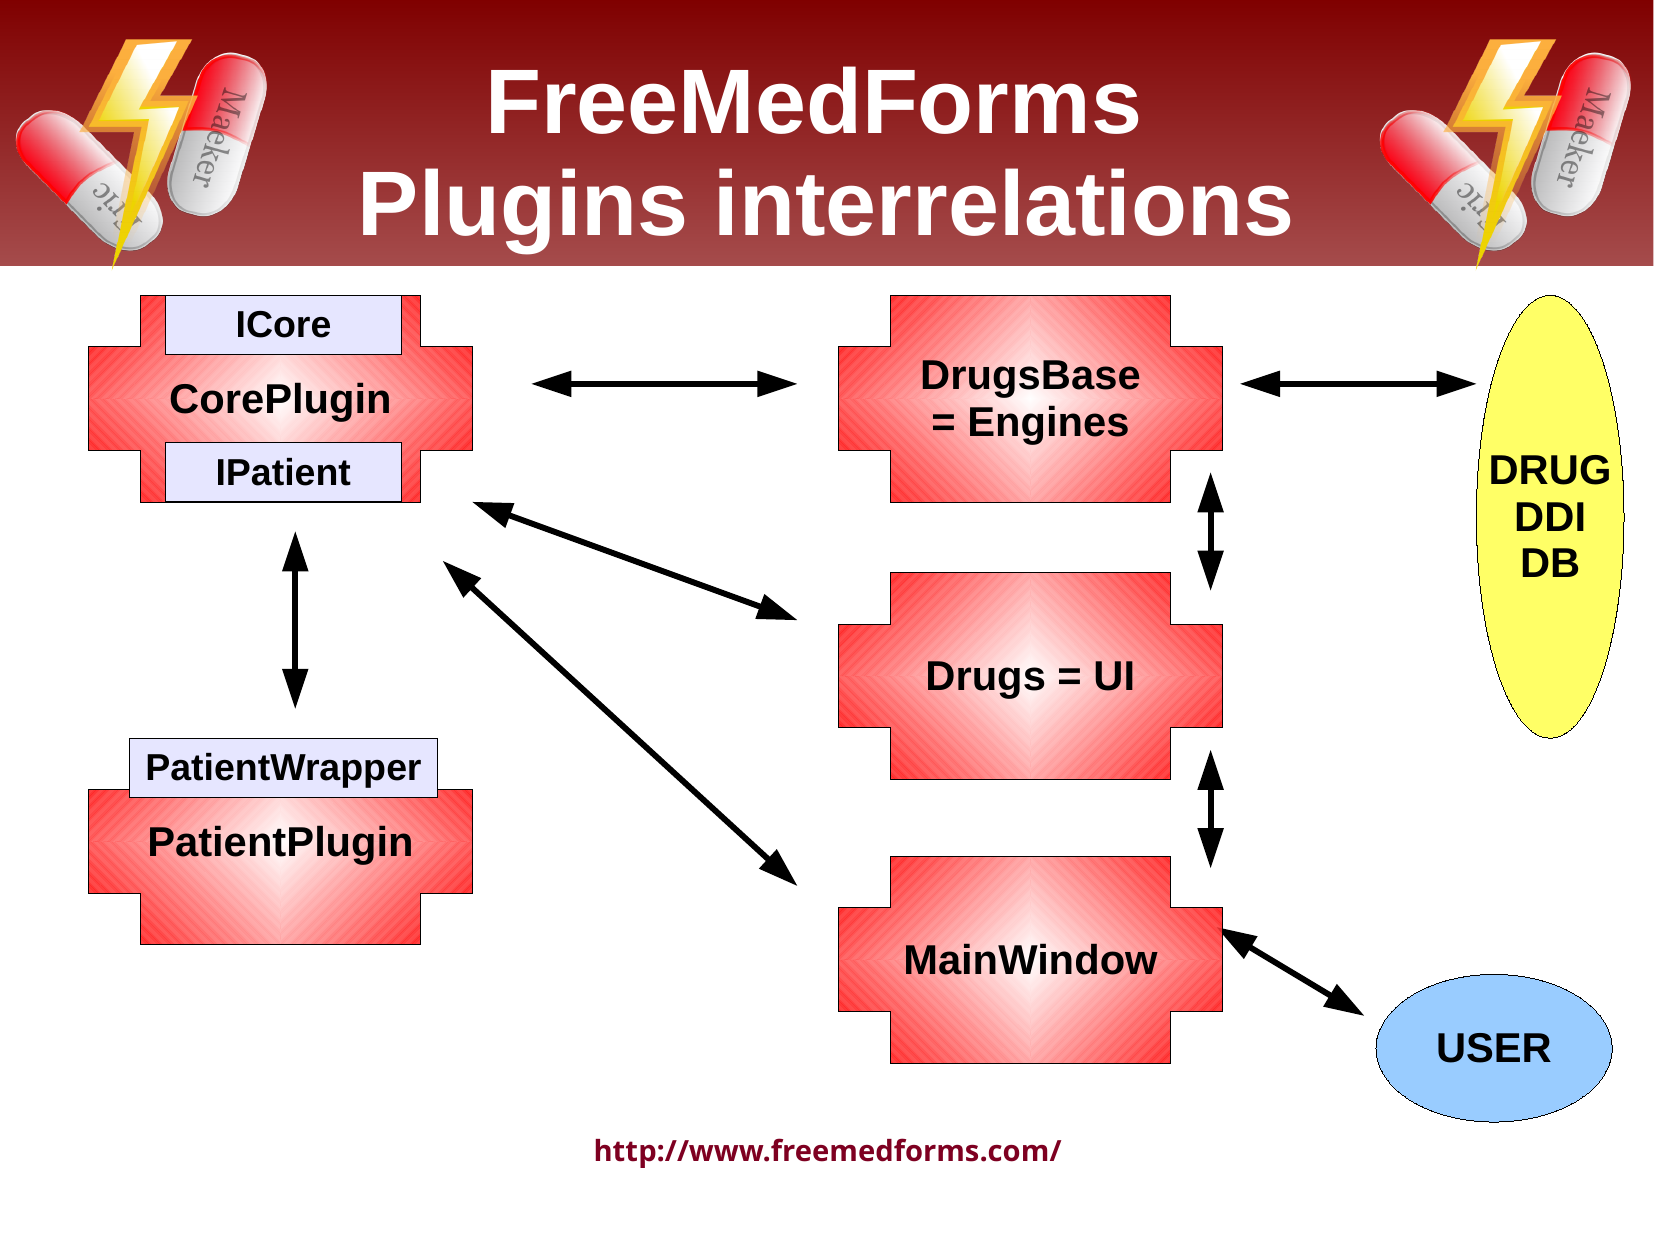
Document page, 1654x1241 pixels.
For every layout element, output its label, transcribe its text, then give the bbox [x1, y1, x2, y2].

text_box MainWindow [838, 856, 1223, 1064]
text_box IPatient [165, 442, 402, 502]
picture [1364, 29, 1635, 273]
title FreeMedForms Plugins interrelations [295, 49, 1359, 257]
text_box DRUG DDI DB [1476, 295, 1625, 739]
text_box USER [1375, 974, 1613, 1123]
text_box CorePlugin [88, 295, 473, 503]
text_box PatientWrapper [129, 738, 438, 798]
text_box ICore [165, 295, 402, 355]
text_box Drugs = UI [838, 572, 1223, 780]
picture [0, 29, 271, 273]
text_box DrugsBase = Engines [838, 295, 1223, 503]
text_box PatientPlugin [88, 789, 473, 945]
